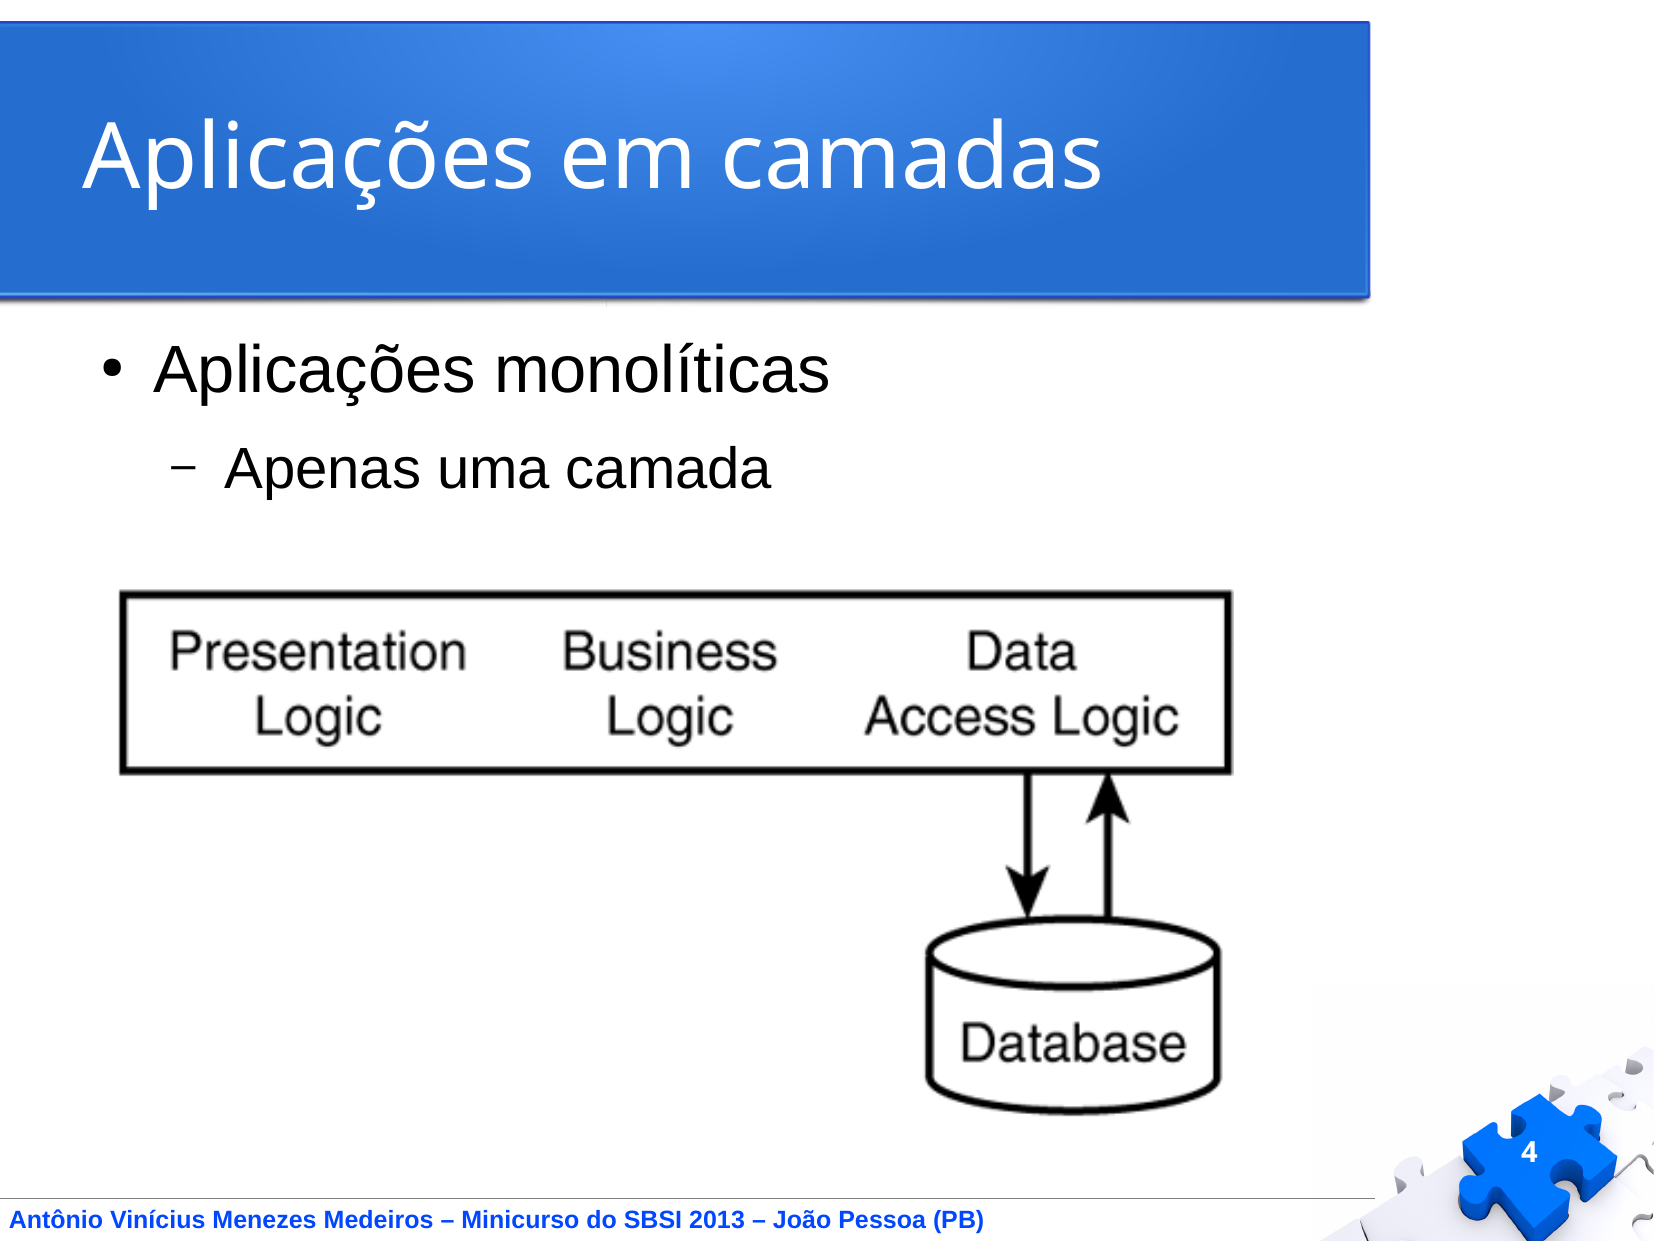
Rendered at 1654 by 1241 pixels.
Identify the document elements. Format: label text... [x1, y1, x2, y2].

picture [1311, 983, 1654, 1241]
list Aplicações monolíticas Apenas uma camada [82, 332, 1356, 1052]
picture [118, 560, 1234, 1123]
title Aplicações em camadas [82, 49, 1323, 257]
picture [0, 21, 1375, 307]
